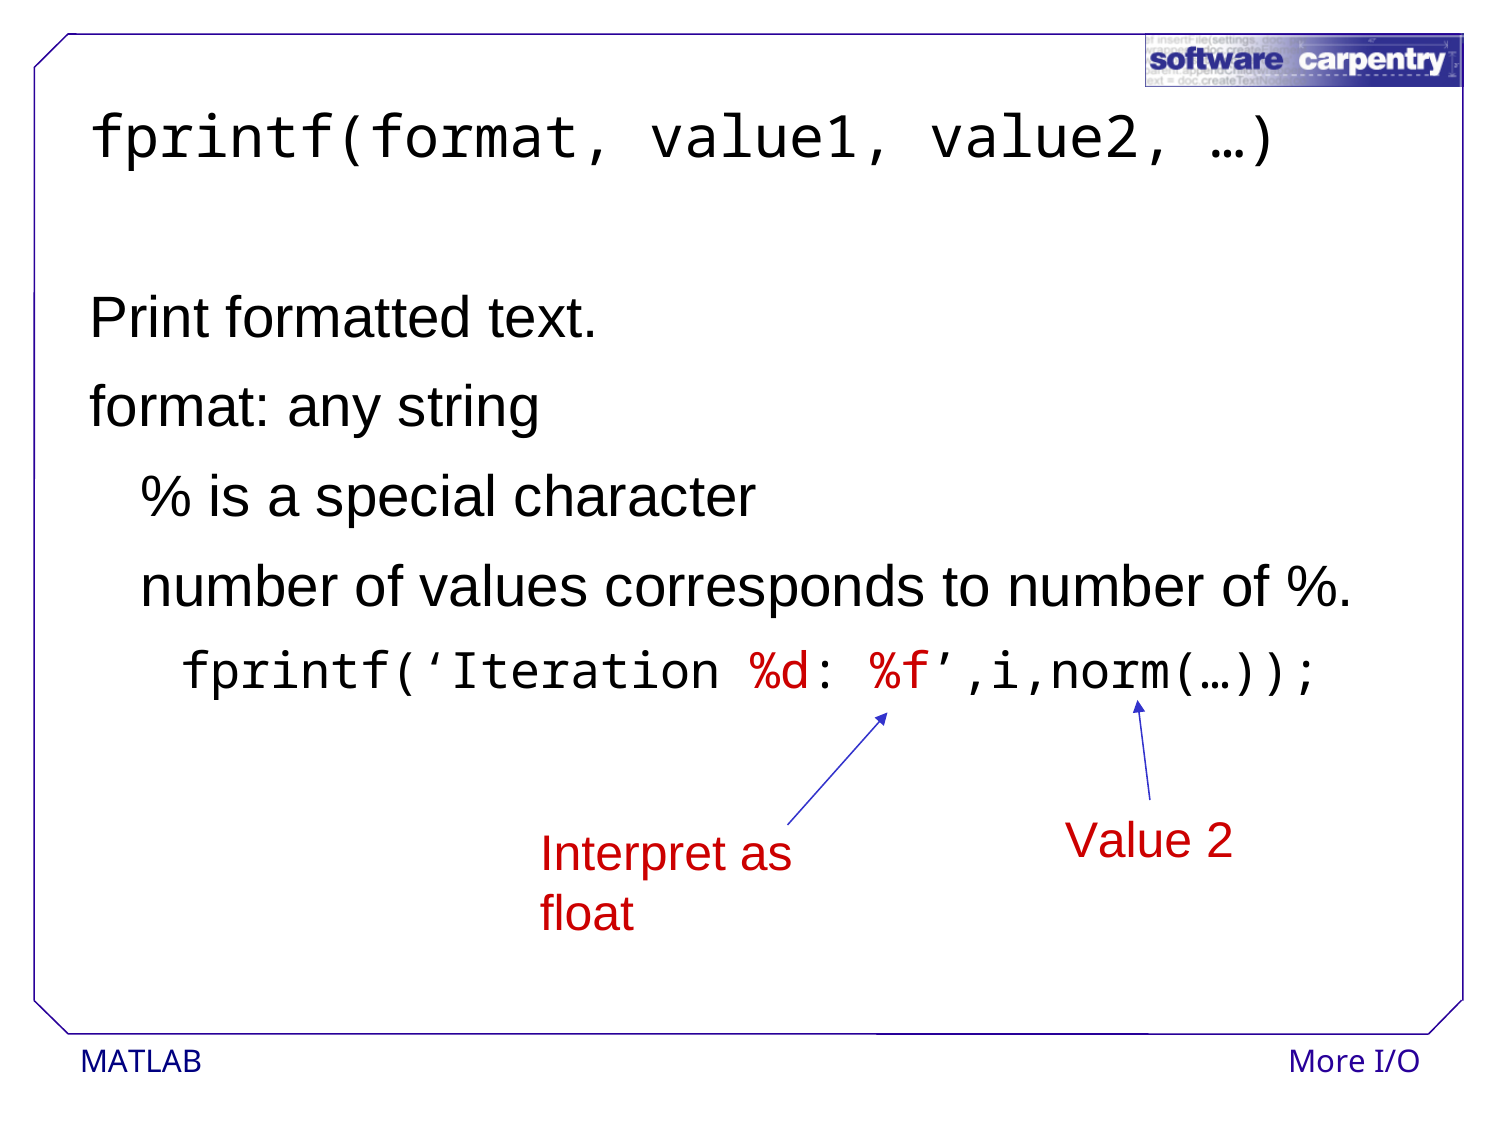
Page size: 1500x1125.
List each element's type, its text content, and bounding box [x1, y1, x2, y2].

text_box Value 2 [1050, 799, 1276, 876]
list fprintf(format, value1, value2, …) Print formatted text. format: any string % is a special character number of values corresponds to number of %. fprintf(‘Iteration %d: %f’,i,norm(…)); [75, 99, 1426, 1013]
text_box Interpret as float [524, 812, 863, 948]
picture [1145, 33, 1464, 87]
